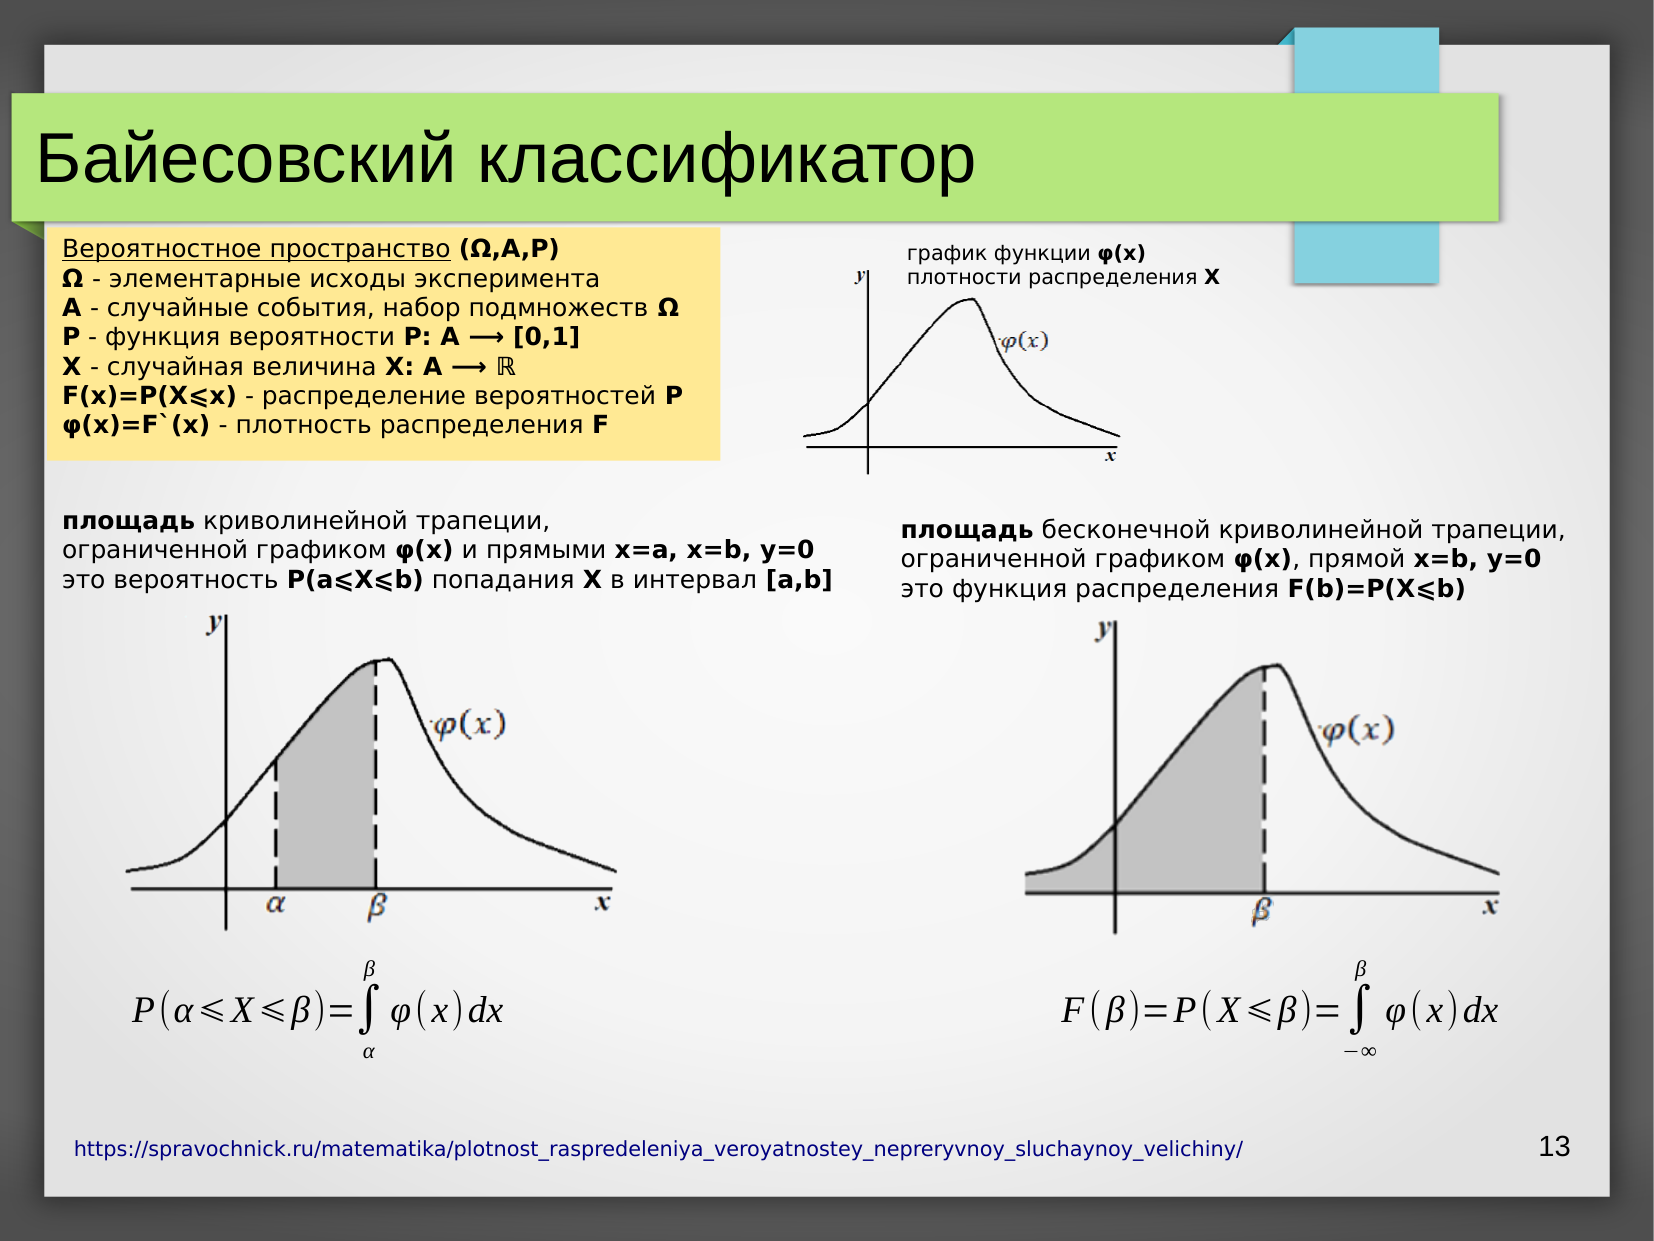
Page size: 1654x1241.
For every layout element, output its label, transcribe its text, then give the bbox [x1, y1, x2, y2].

chart [1059, 956, 1501, 1064]
text_box https://spravochnick.ru/matematika/plotnost_raspredeleniya_veroyatnostey_nepreryvnoy_sluchaynoy_velichiny/ [59, 1129, 1284, 1169]
text_box площадь криволинейной трапеции, ограниченной графиком φ(x) и прямыми x=a, x=b, y=0 это вероятность P(a⩽X⩽b) попадания X в интервал [a,b] [47, 499, 878, 626]
text_box площадь бесконечной криволинейной трапеции, ограниченной графиком φ(x), прямой x=b, y=0 это функция распределения F(b)=P(X⩽b) [885, 507, 1619, 640]
chart [129, 956, 505, 1064]
picture [0, 0, 1654, 1241]
text_box Вероятностное пространство (Ω,A,P) Ω - элементарные исходы эксперимента A - случайные события, набор подмножеств Ω P - функция вероятности P: A ⟶ [0,1] X - случайная величина X: A ⟶ ℝ F(x)=P(X⩽x) - распределение вероятностей P φ(x)=F`(x) - плотность распределения F [47, 227, 721, 461]
text_box график функции φ(x) плотности распределения X [892, 233, 1252, 308]
title Байесовский классификатор [35, 118, 1489, 199]
